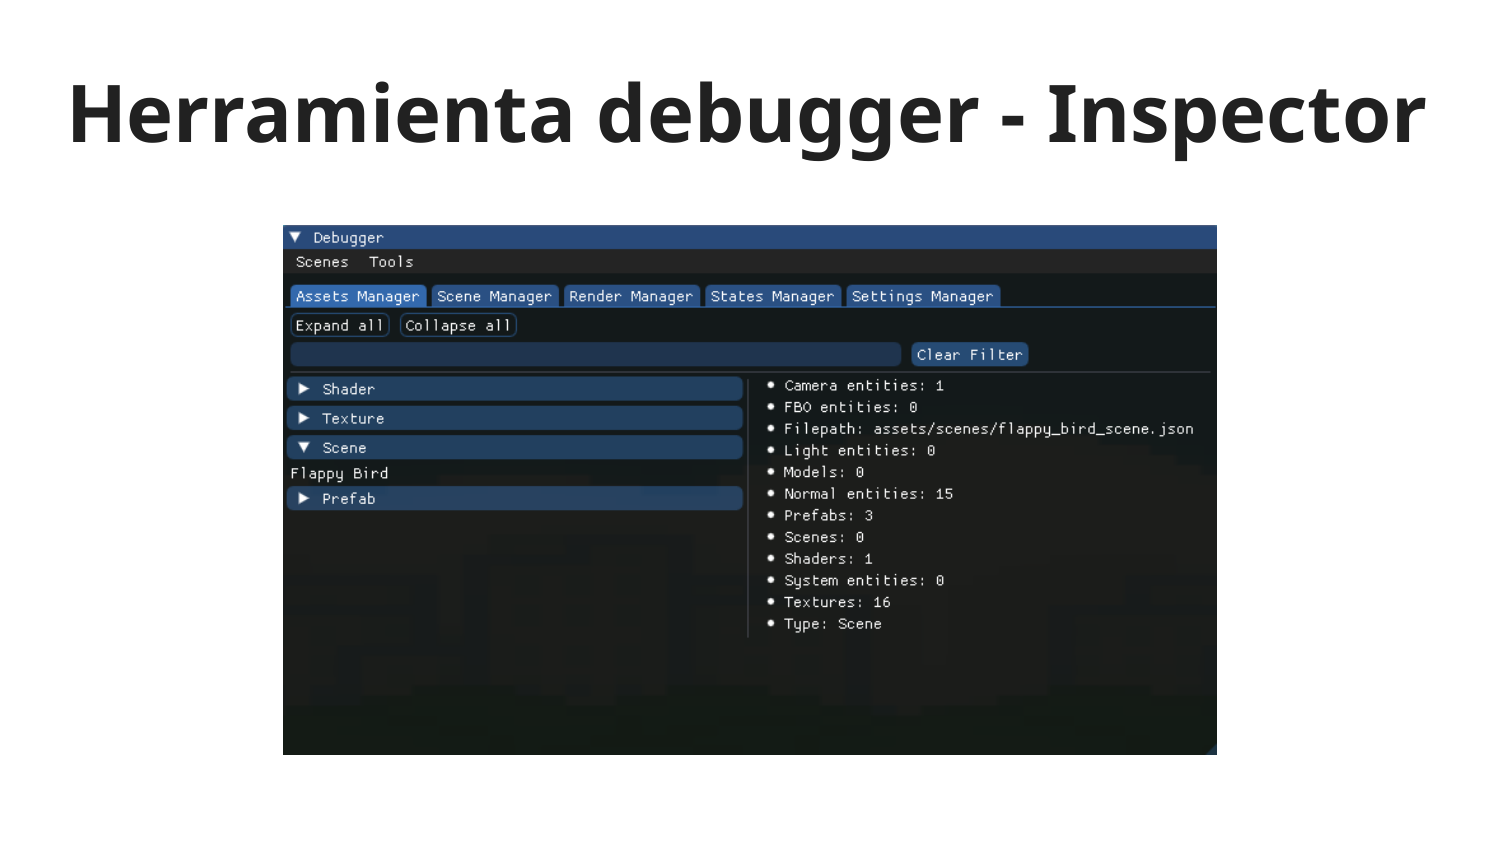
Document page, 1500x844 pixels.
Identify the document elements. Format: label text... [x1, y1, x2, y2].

title Herramienta debugger - Inspector [51, 48, 1449, 180]
picture [283, 225, 1217, 755]
